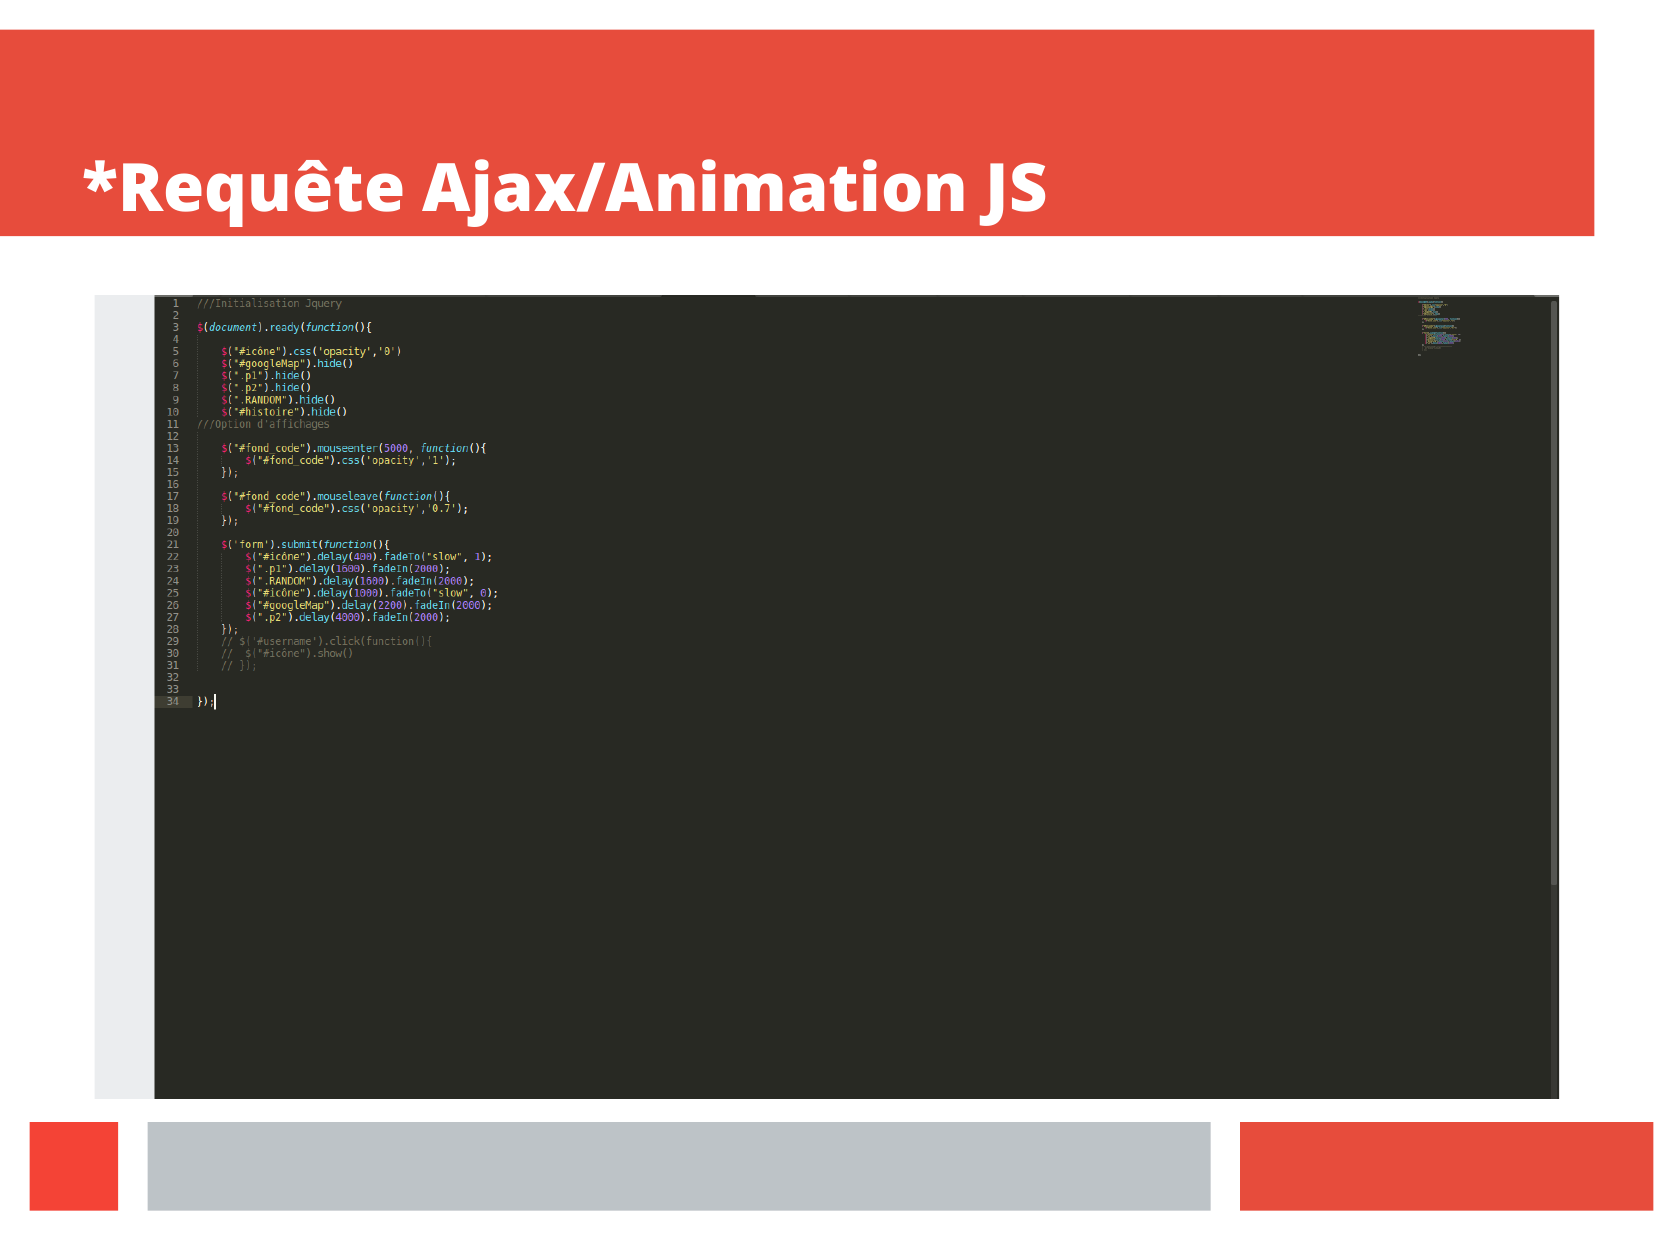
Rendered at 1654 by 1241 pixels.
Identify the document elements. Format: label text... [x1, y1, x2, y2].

title *Requête Ajax/Animation JS [82, 152, 1571, 231]
picture [94, 295, 1560, 1099]
